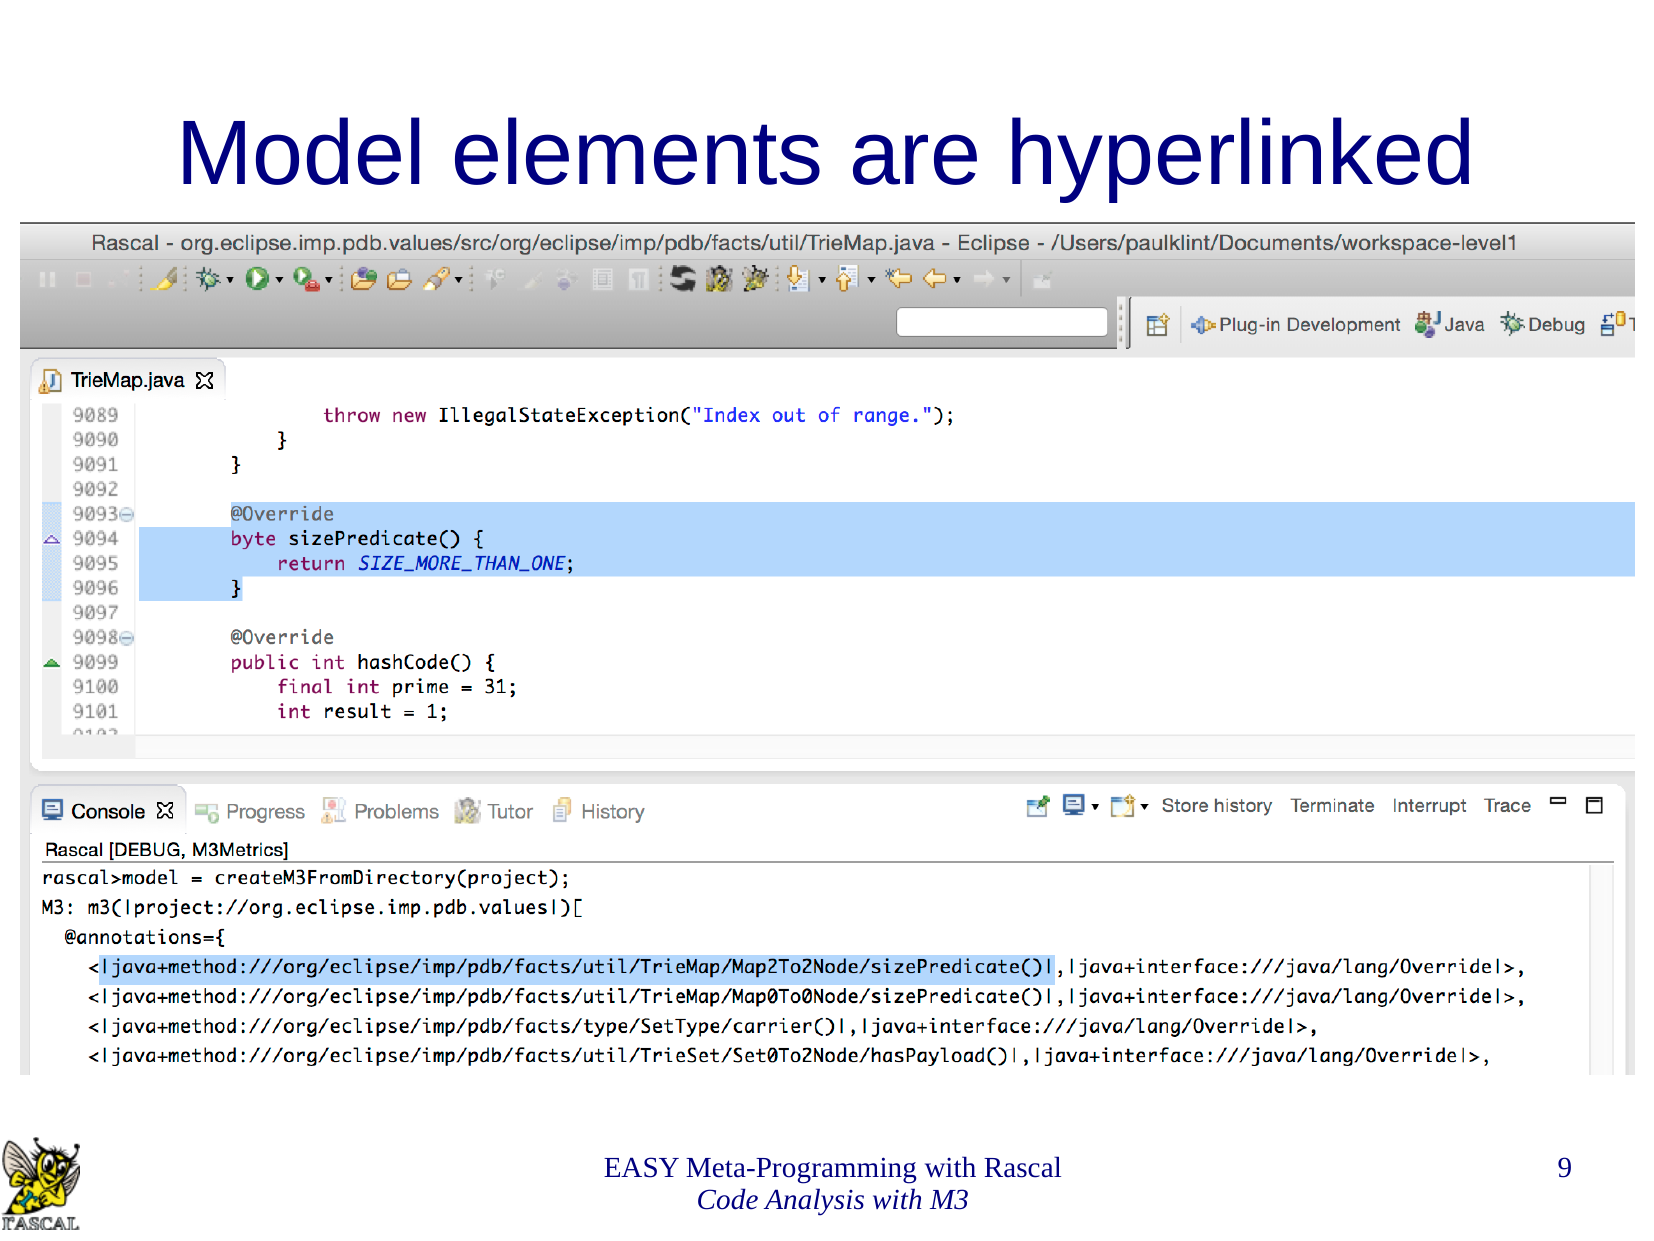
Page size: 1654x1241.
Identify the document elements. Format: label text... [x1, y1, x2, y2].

picture [1, 1137, 80, 1230]
picture [20, 222, 1635, 1075]
title Model elements are hyperlinked [82, 49, 1571, 222]
